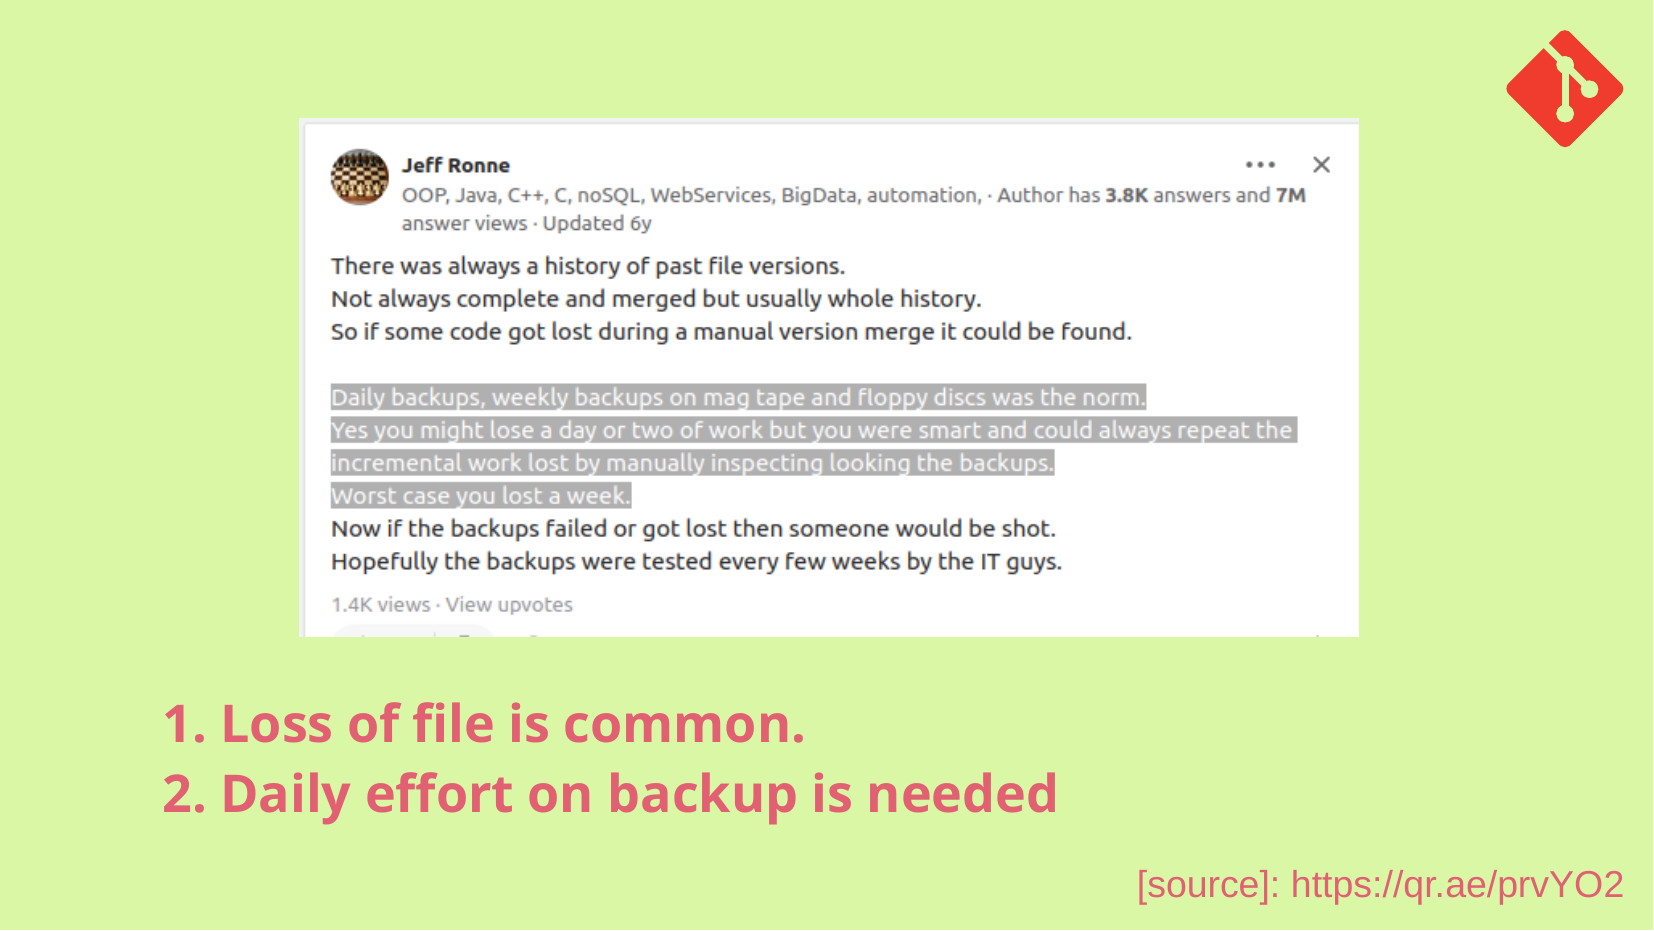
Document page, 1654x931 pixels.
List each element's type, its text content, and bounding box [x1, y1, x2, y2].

picture [299, 118, 1359, 637]
picture [1505, 29, 1625, 148]
text_box [source]: https://qr.ae/prvYO2 [1122, 856, 1654, 914]
text_box 1. Loss of file is common. 2. Daily effort on backup is needed [147, 679, 1447, 811]
